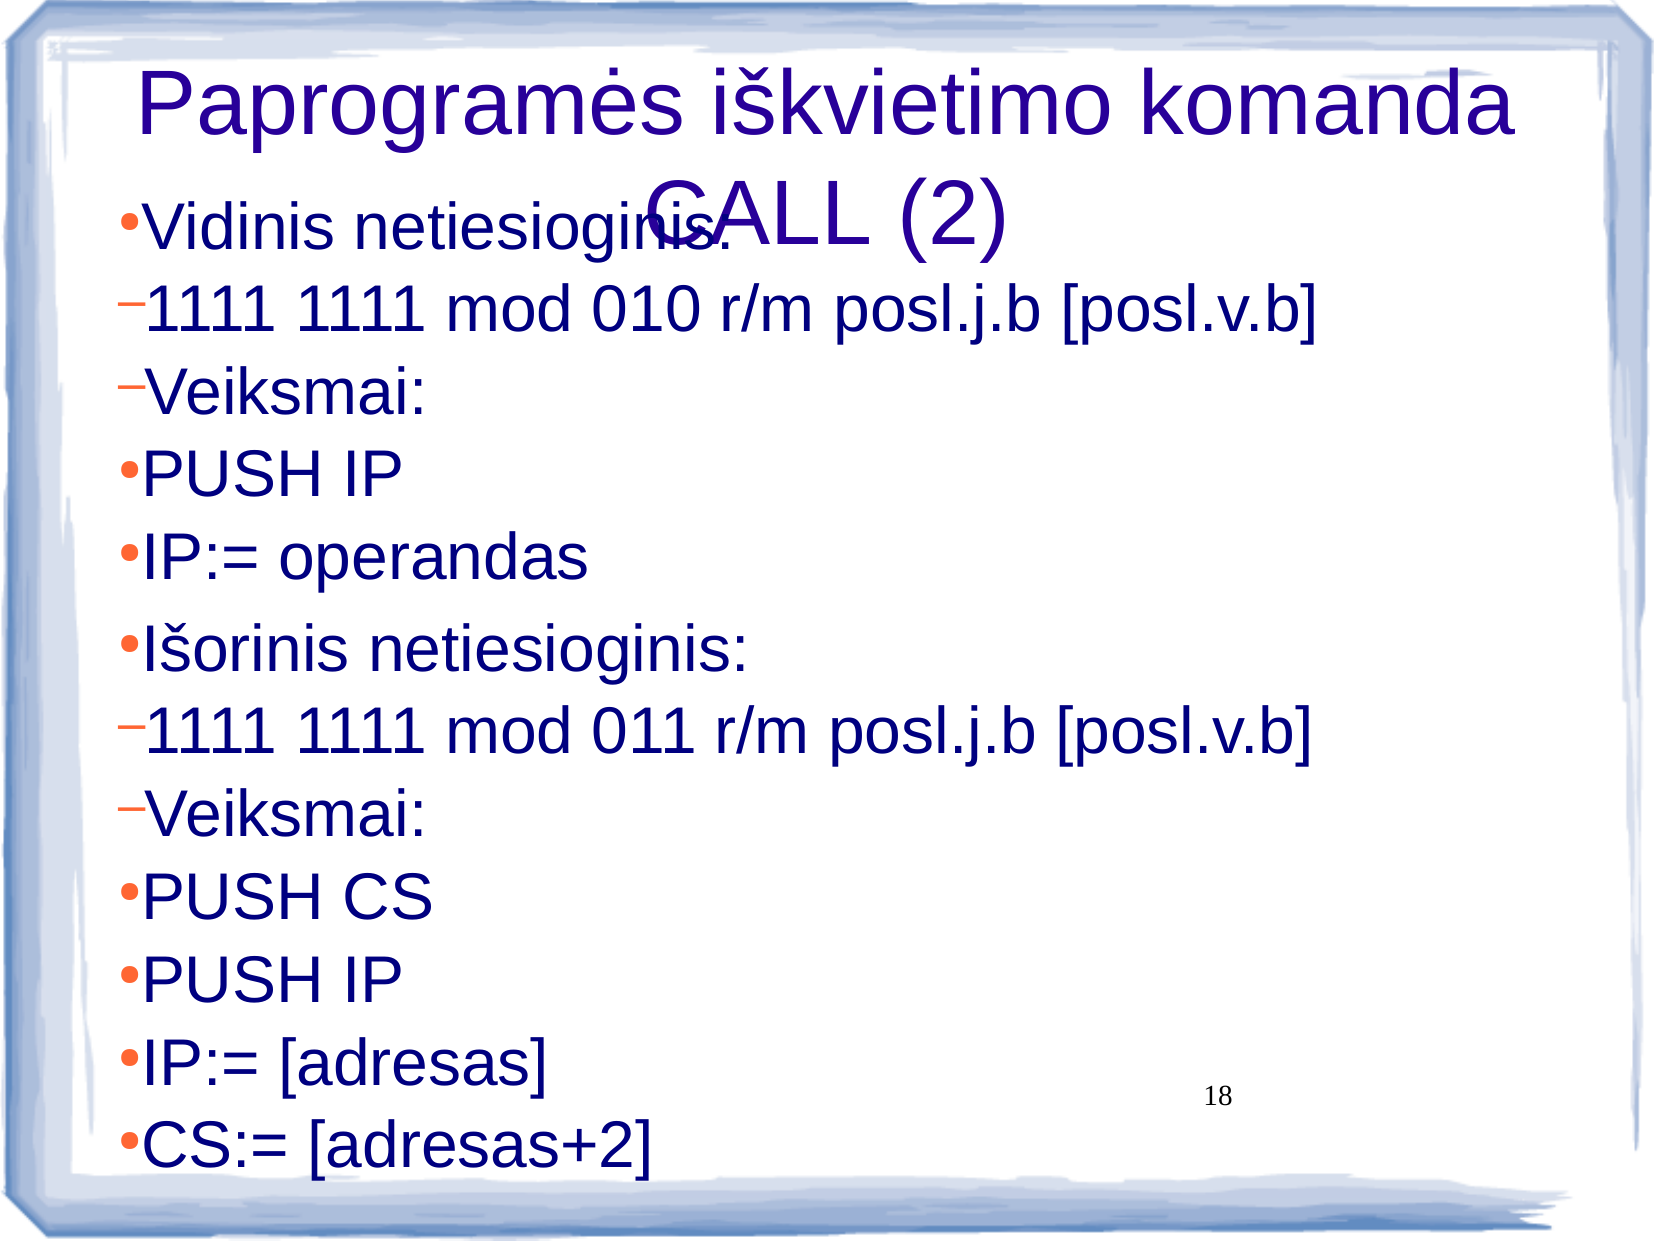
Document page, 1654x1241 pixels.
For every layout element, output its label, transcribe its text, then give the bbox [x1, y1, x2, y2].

text_box [1203, 1076, 1589, 1163]
title Paprogramės iškvietimo komanda CALL (2) [82, 49, 1571, 257]
list Vidinis netiesioginis: 1111 1111 mod 010 r/m posl.j.b [posl.v.b] Veiksmai: PUSH IP IP:= operandas Išorinis netiesioginis: 1111 1111 mod 011 r/m posl.j.b [posl.v.b] Veiksmai: PUSH CS PUSH IP IP:= [adresas] CS:= [adresas+2] [118, 183, 1571, 1057]
